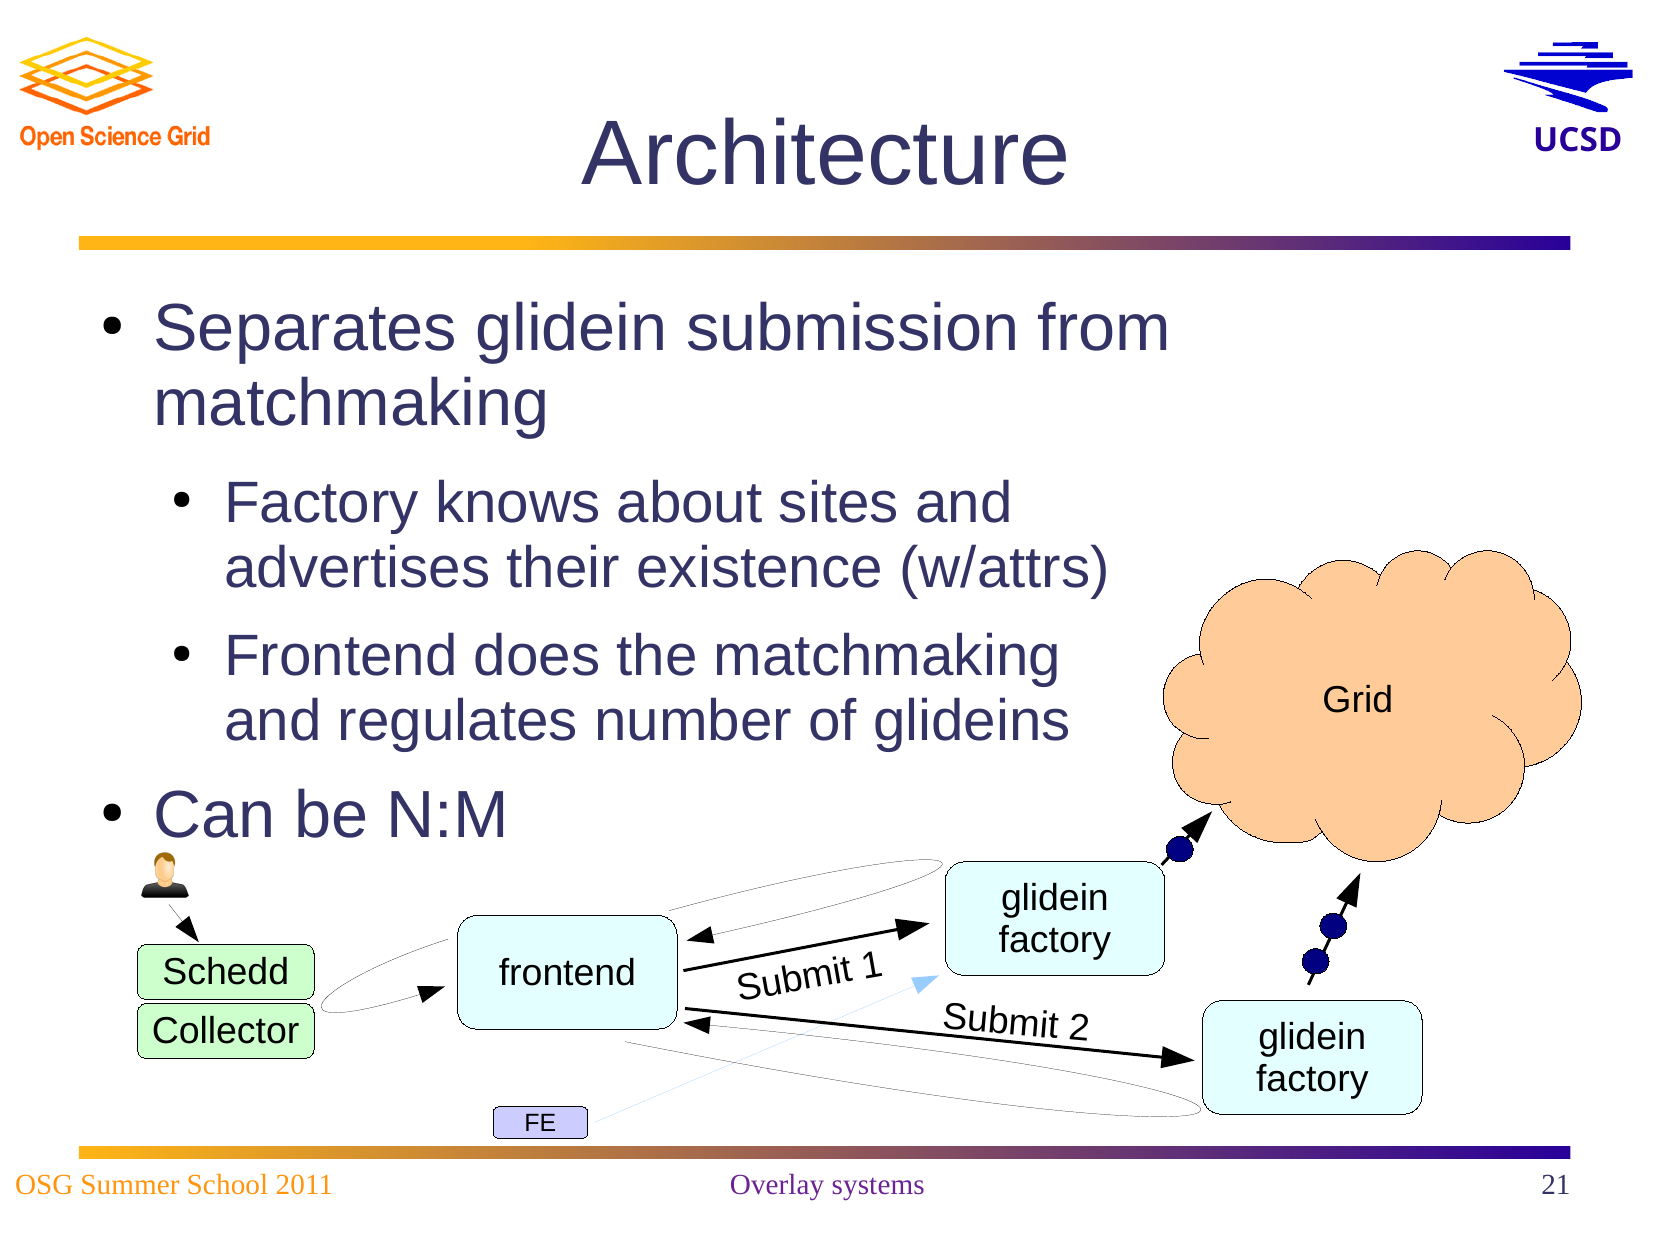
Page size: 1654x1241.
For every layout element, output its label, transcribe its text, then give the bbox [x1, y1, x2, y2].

text_box [1319, 913, 1347, 939]
text_box Collector [137, 1003, 315, 1059]
text_box glidein factory [1202, 1000, 1423, 1115]
title Architecture [82, 49, 1571, 257]
text_box glidein factory [945, 861, 1165, 976]
text_box Grid [1163, 550, 1582, 862]
text_box Submit 1 [716, 932, 902, 1014]
list Separates glidein submission from matchmaking Factory knows about sites and advertises their existence (w/attrs) Frontend does the matchmaking and regulates number of glideins Can be N:M [82, 290, 1571, 1109]
picture [140, 849, 190, 899]
text_box [1302, 948, 1330, 974]
text_box [1166, 836, 1194, 862]
text_box Submit 2 [925, 986, 1108, 1059]
picture [1495, 42, 1637, 118]
text_box FE [493, 1106, 588, 1139]
text_box Schedd [137, 944, 315, 1000]
picture [0, 14, 229, 167]
text_box frontend [457, 915, 678, 1030]
